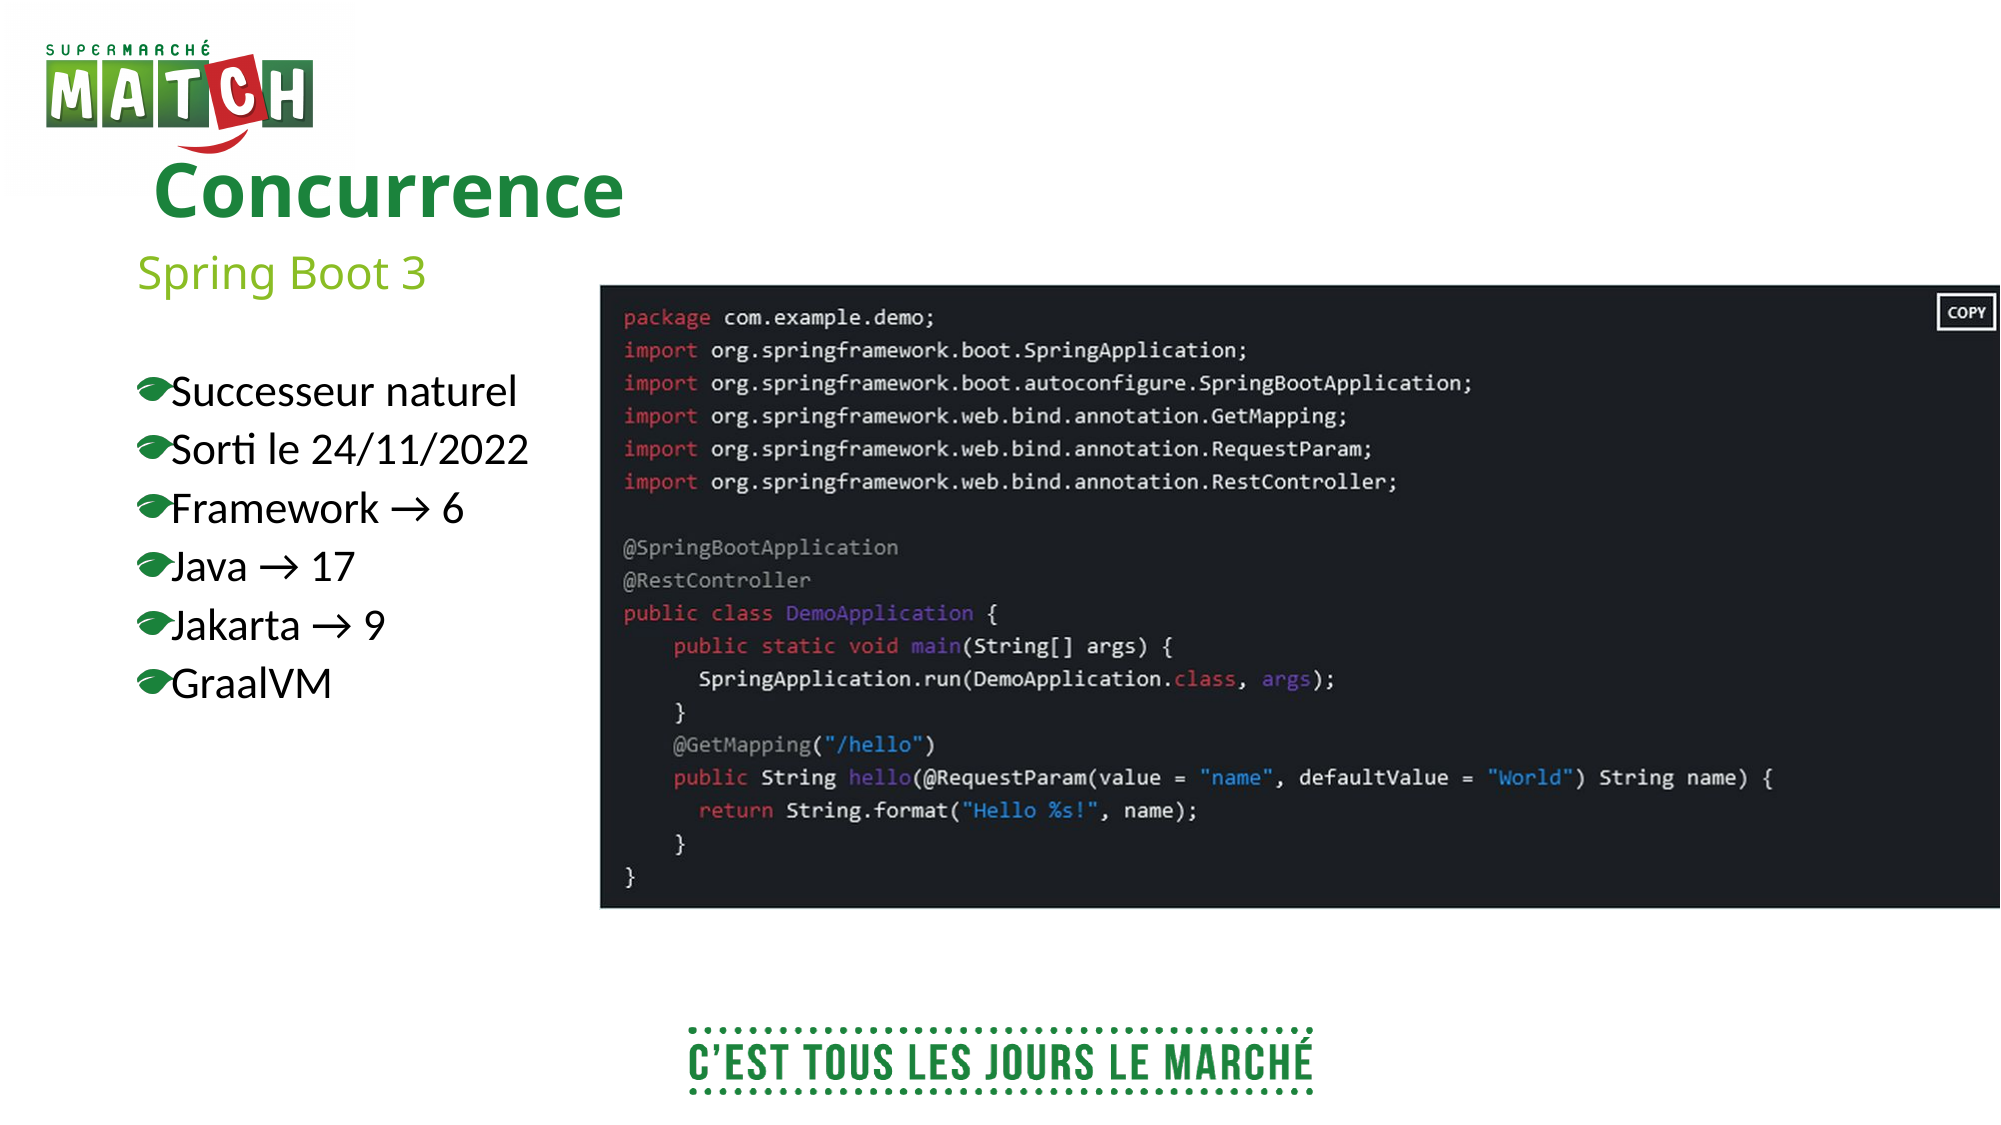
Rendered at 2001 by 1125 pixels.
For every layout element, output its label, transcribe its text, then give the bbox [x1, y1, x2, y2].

title Concurrence [137, 137, 1863, 250]
picture [4, 2, 355, 196]
list Spring Boot 3 Successeur naturel Sorti le 24/11/2022 Framework → 6 Java → 17 Jakarta → 9 GraalVM [137, 249, 1093, 709]
picture [599, 284, 2000, 910]
picture [685, 1024, 1315, 1098]
